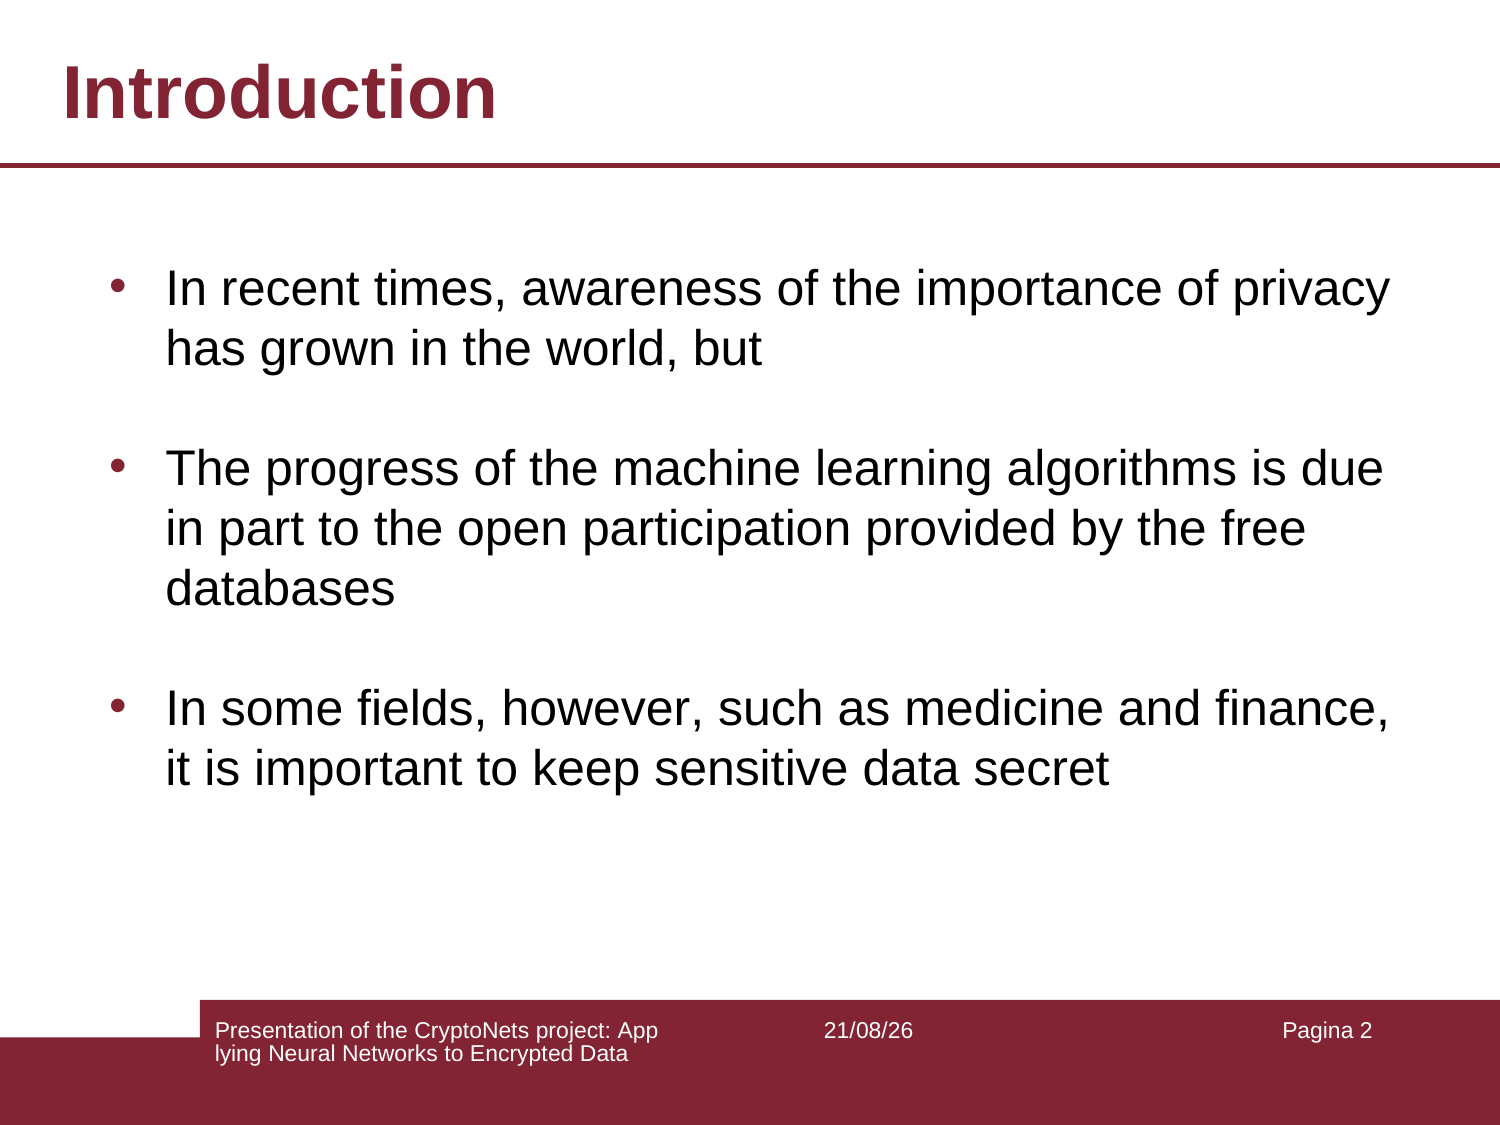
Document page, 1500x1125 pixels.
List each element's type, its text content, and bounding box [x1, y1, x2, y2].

list In recent times, awareness of the importance of privacy has grown in the world, but The progress of the machine learning algorithms is due in part to the open participation provided by the free databases In some fields, however, such as medicine and finance, it is important to keep sensitive data secret [94, 248, 1430, 981]
title Introduction [47, 35, 1382, 163]
